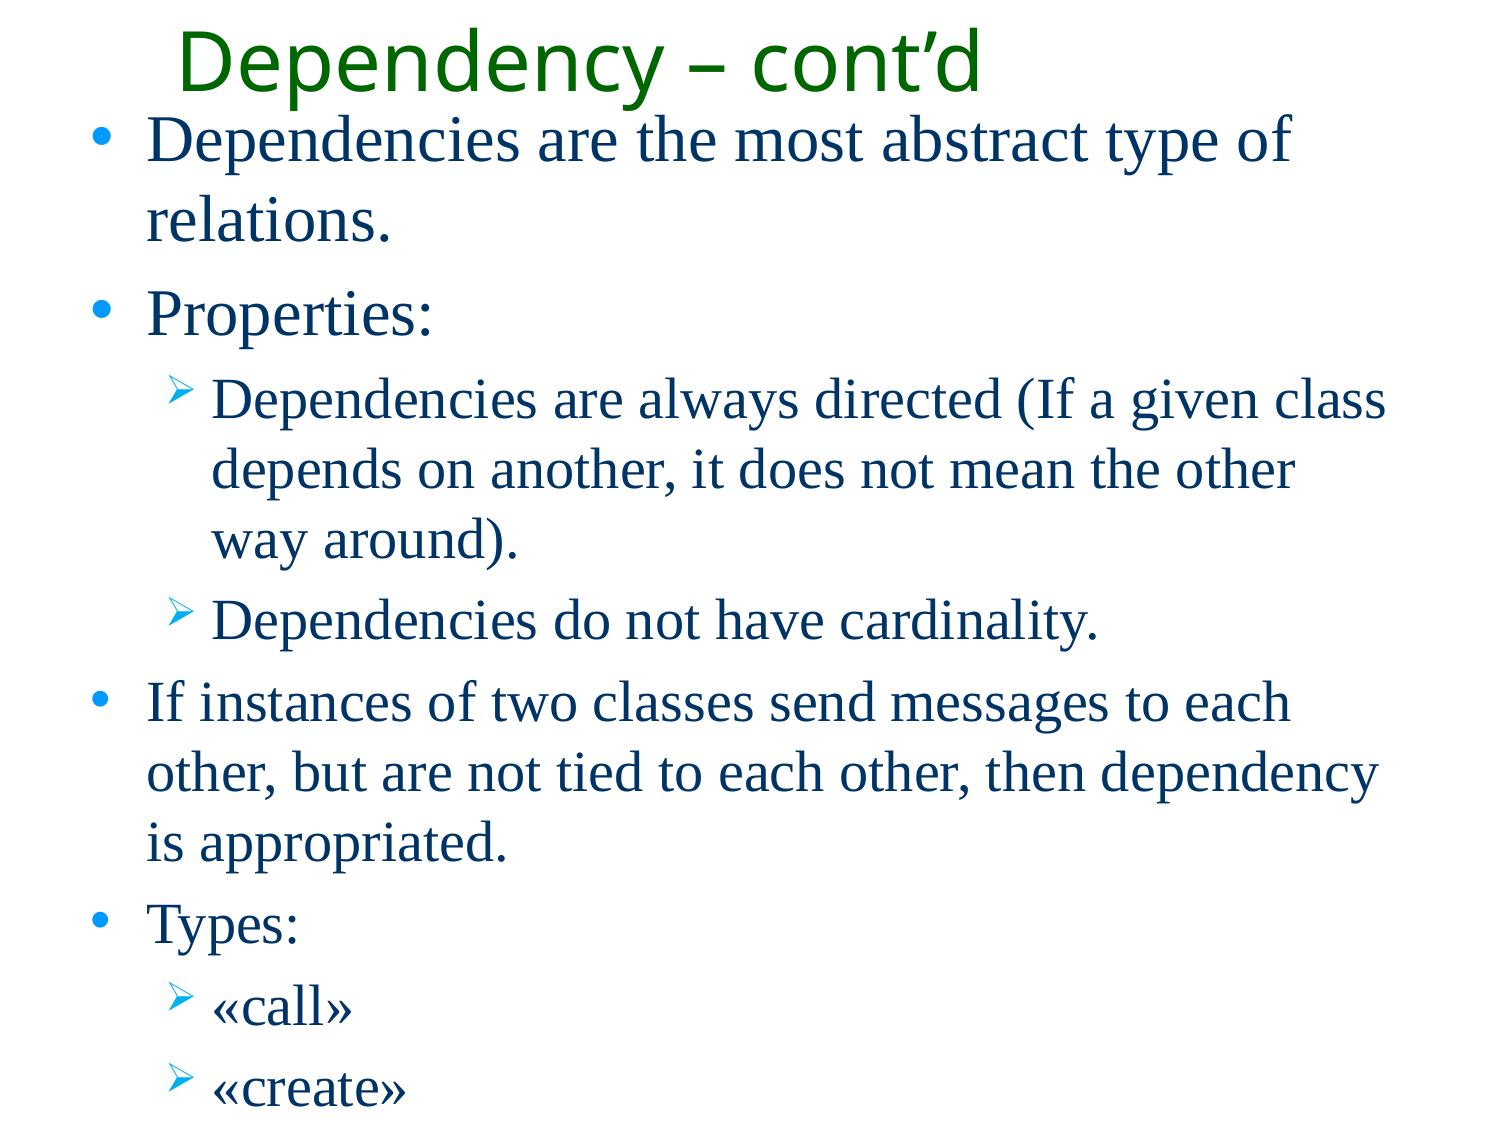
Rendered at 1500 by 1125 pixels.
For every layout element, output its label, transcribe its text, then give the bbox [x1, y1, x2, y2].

picture [171, 1065, 191, 1076]
list Dependencies are the most abstract type of relations. Properties: Dependencies are always directed (If a given class depends on another, it does not mean the other way around). Dependencies do not have cardinality. If instances of two classes send messages to each other, but are not tied to each other, then dependency is appropriated. Types: «call» «create» [75, 87, 1406, 775]
title Dependency – cont’d [160, 0, 1500, 117]
picture [171, 984, 191, 995]
